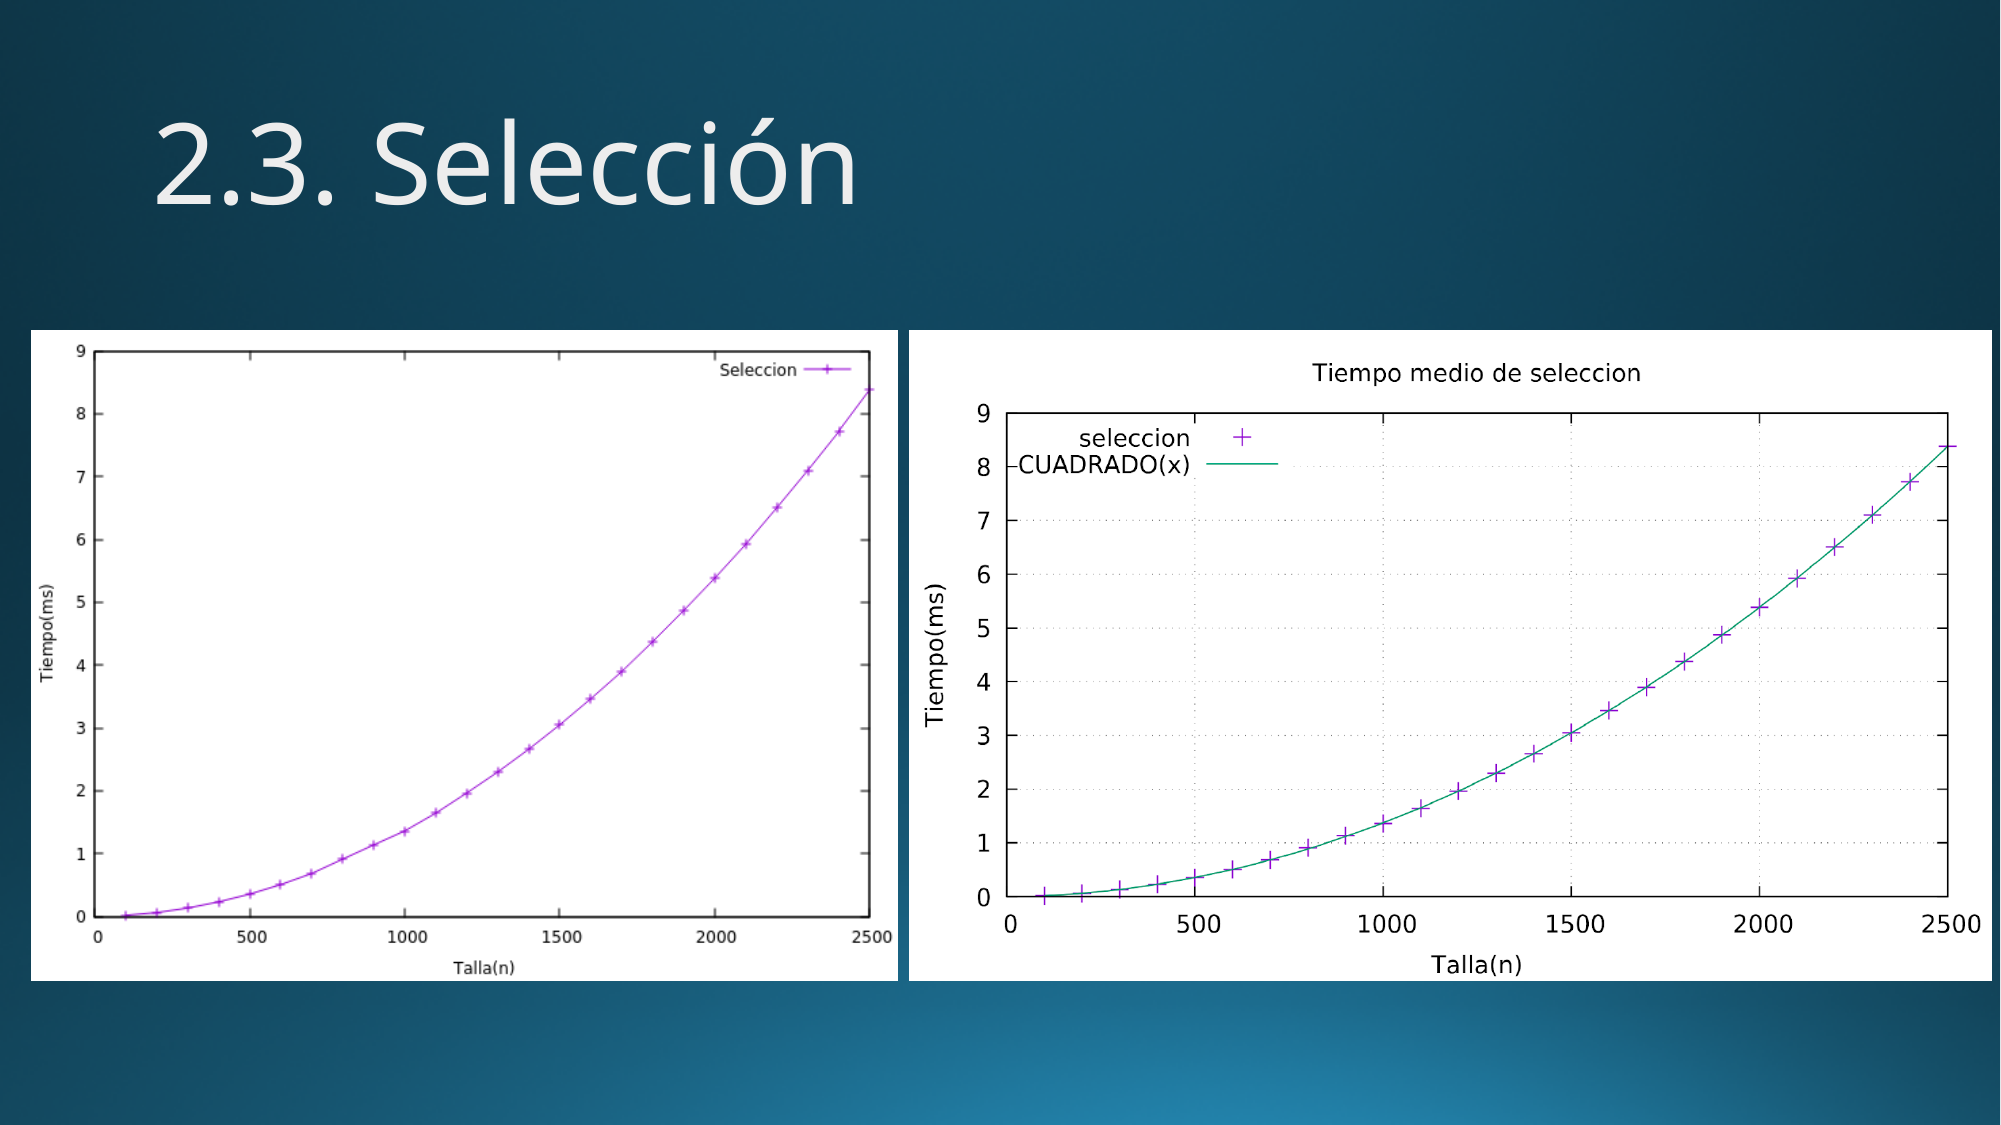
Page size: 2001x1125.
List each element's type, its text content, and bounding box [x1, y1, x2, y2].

picture [0, 0, 2001, 1125]
table_header [137, 277, 1471, 338]
text_box 2.3. Selección [137, 59, 1863, 278]
